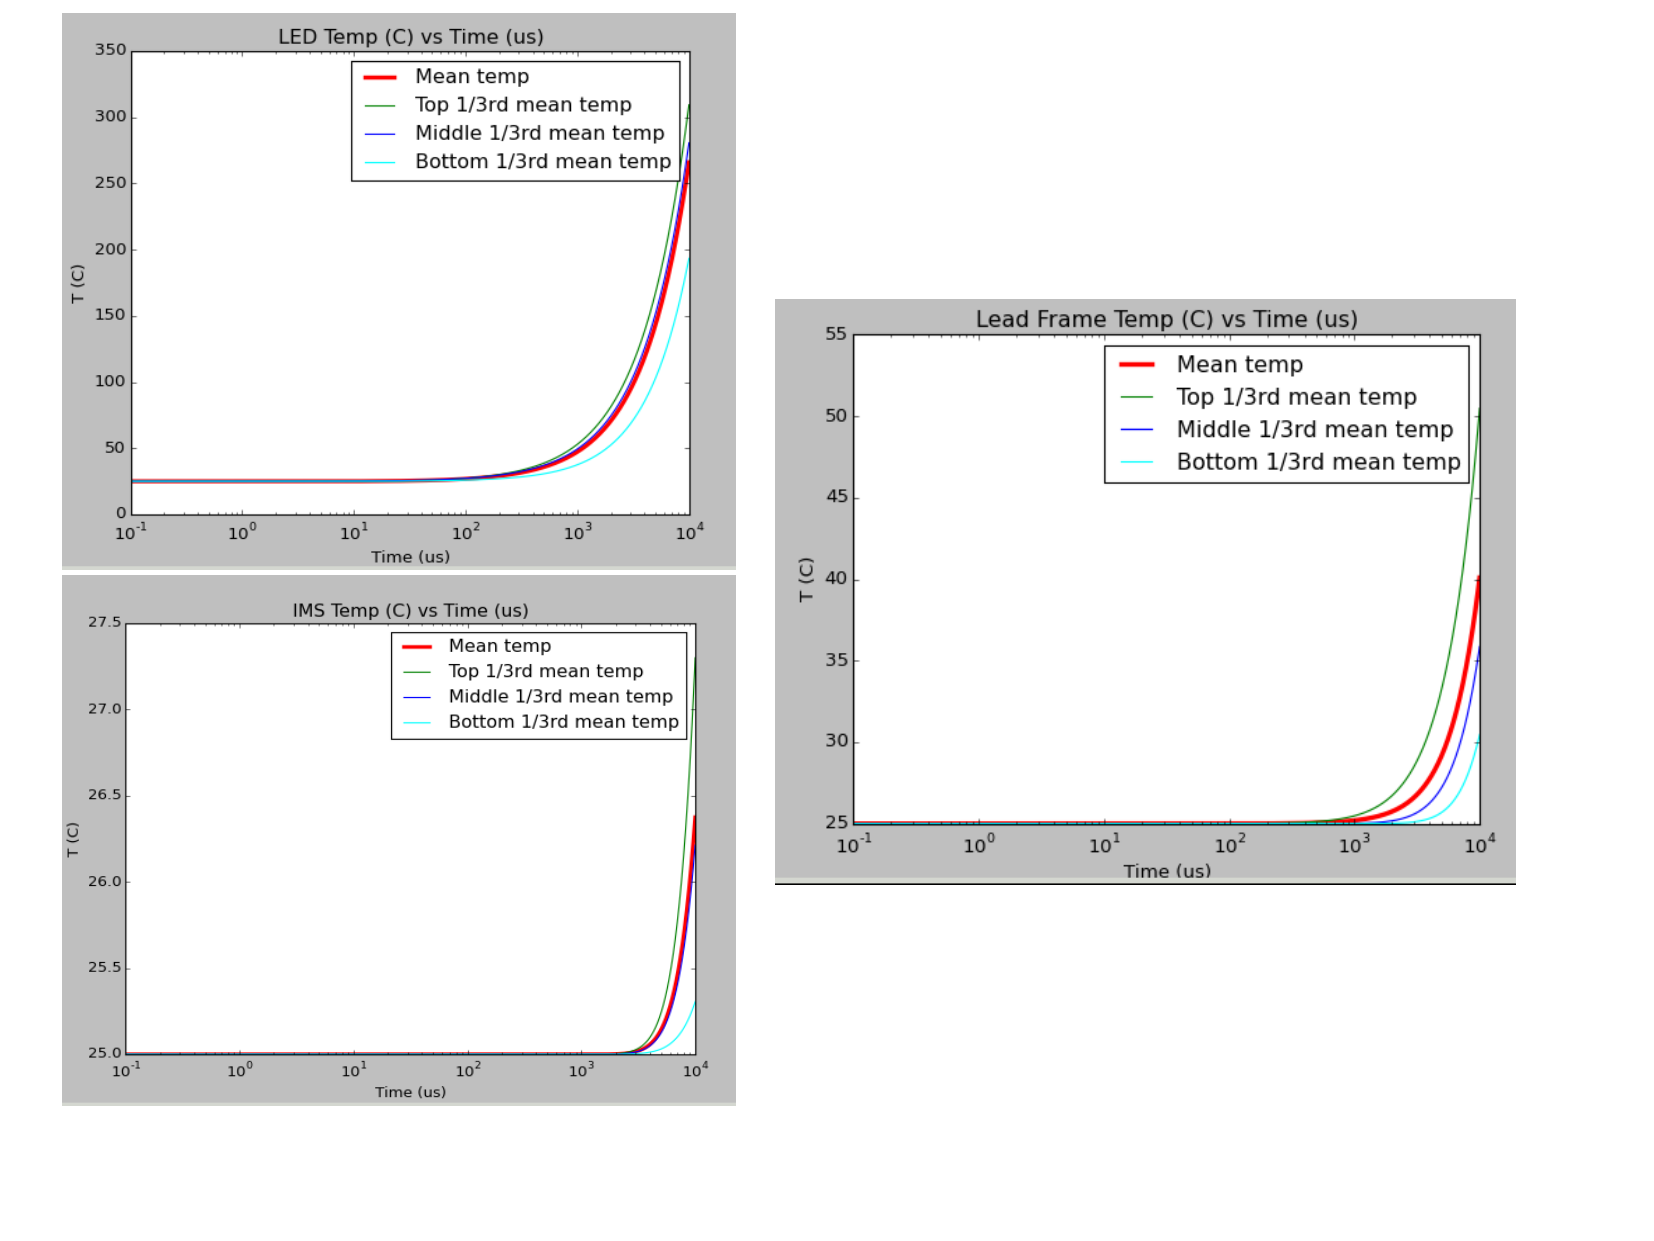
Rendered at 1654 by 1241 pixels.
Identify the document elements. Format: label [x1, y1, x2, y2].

picture [62, 575, 736, 1106]
picture [775, 299, 1516, 886]
picture [62, 13, 736, 571]
